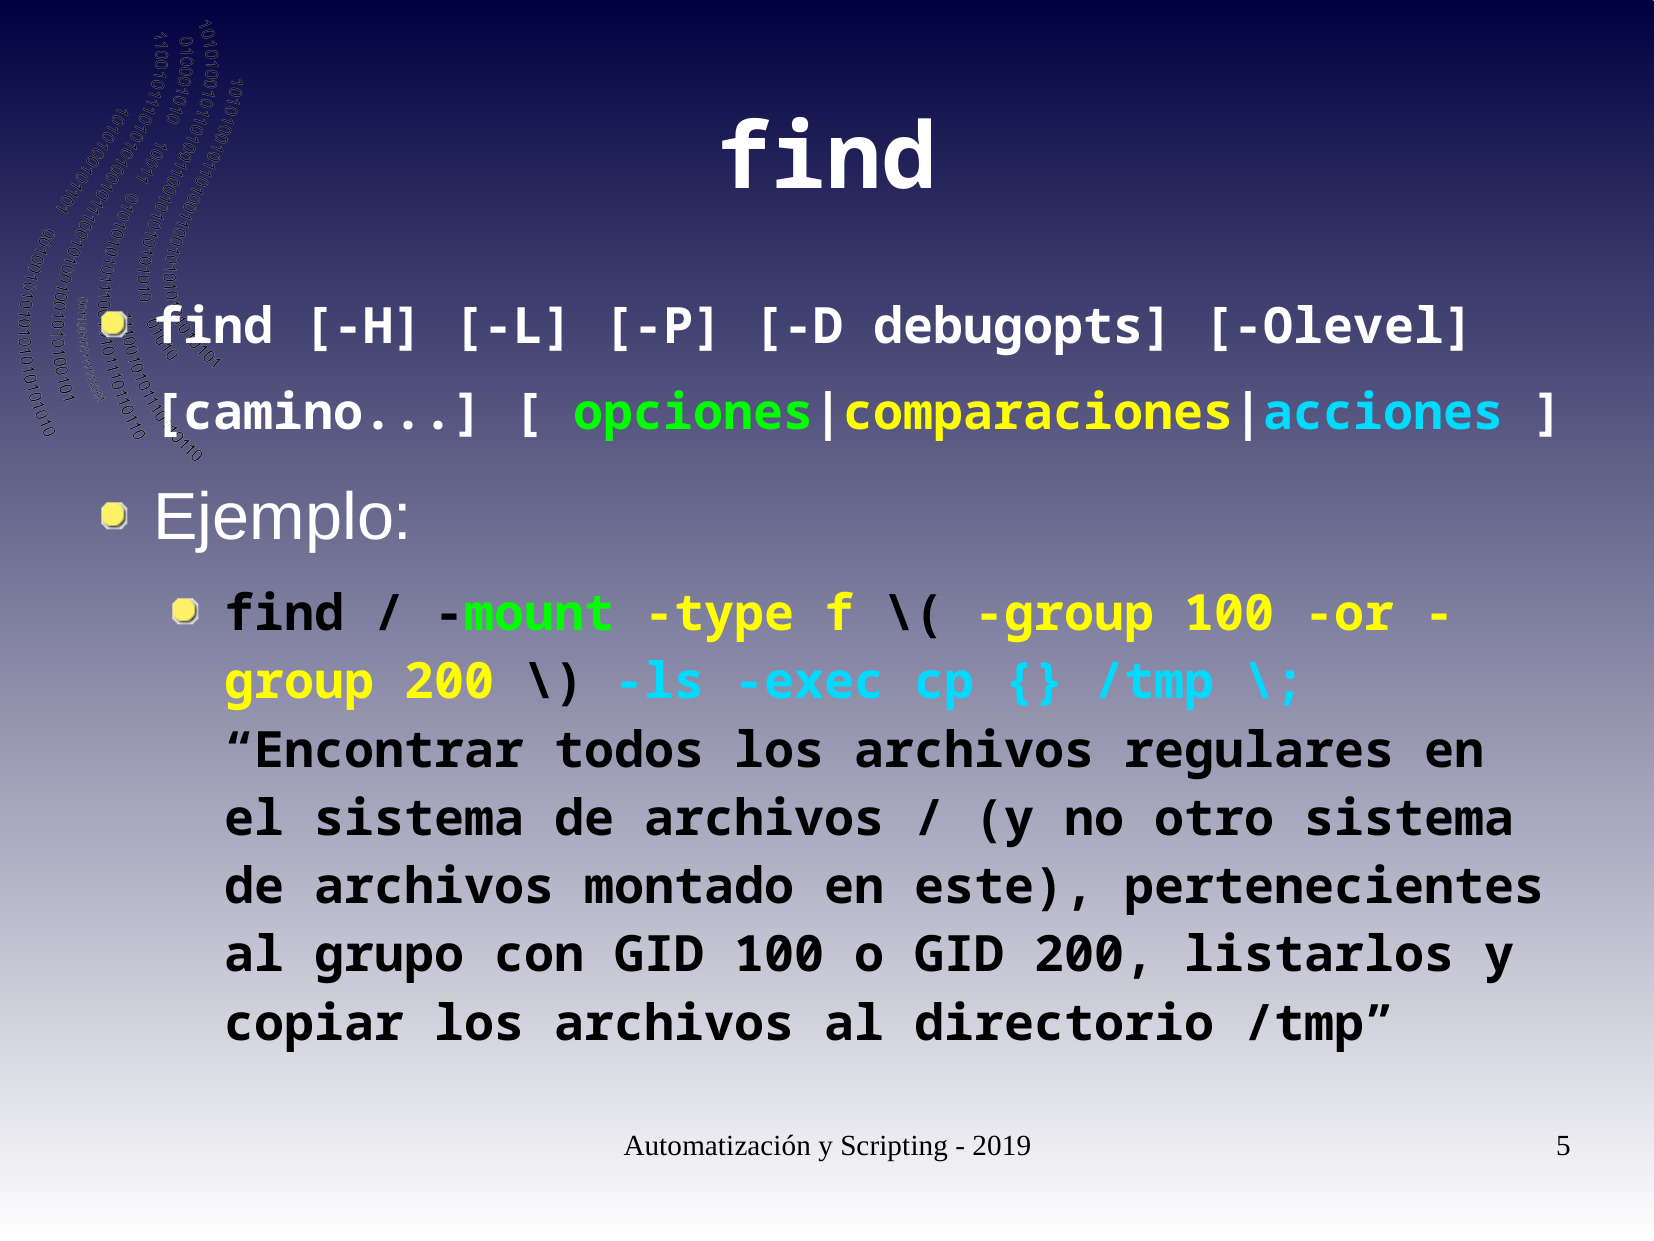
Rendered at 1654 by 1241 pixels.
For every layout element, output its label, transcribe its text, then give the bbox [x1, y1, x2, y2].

list find [-H] [-L] [-P] [-D debugopts] [-Olevel] [camino...] [ opciones|comparaciones|acciones ] Ejemplo: find / -mount -type f \( -group 100 -or -group 200 \) -ls -exec cp {} /tmp \; “Encontrar todos los archivos regulares en el sistema de archivos / (y no otro sistema de archivos montado en este), pertenecientes al grupo con GID 100 o GID 200, listarlos y copiar los archivos al directorio /tmp” [82, 290, 1571, 1111]
picture [18, 20, 243, 461]
title find [82, 49, 1571, 257]
